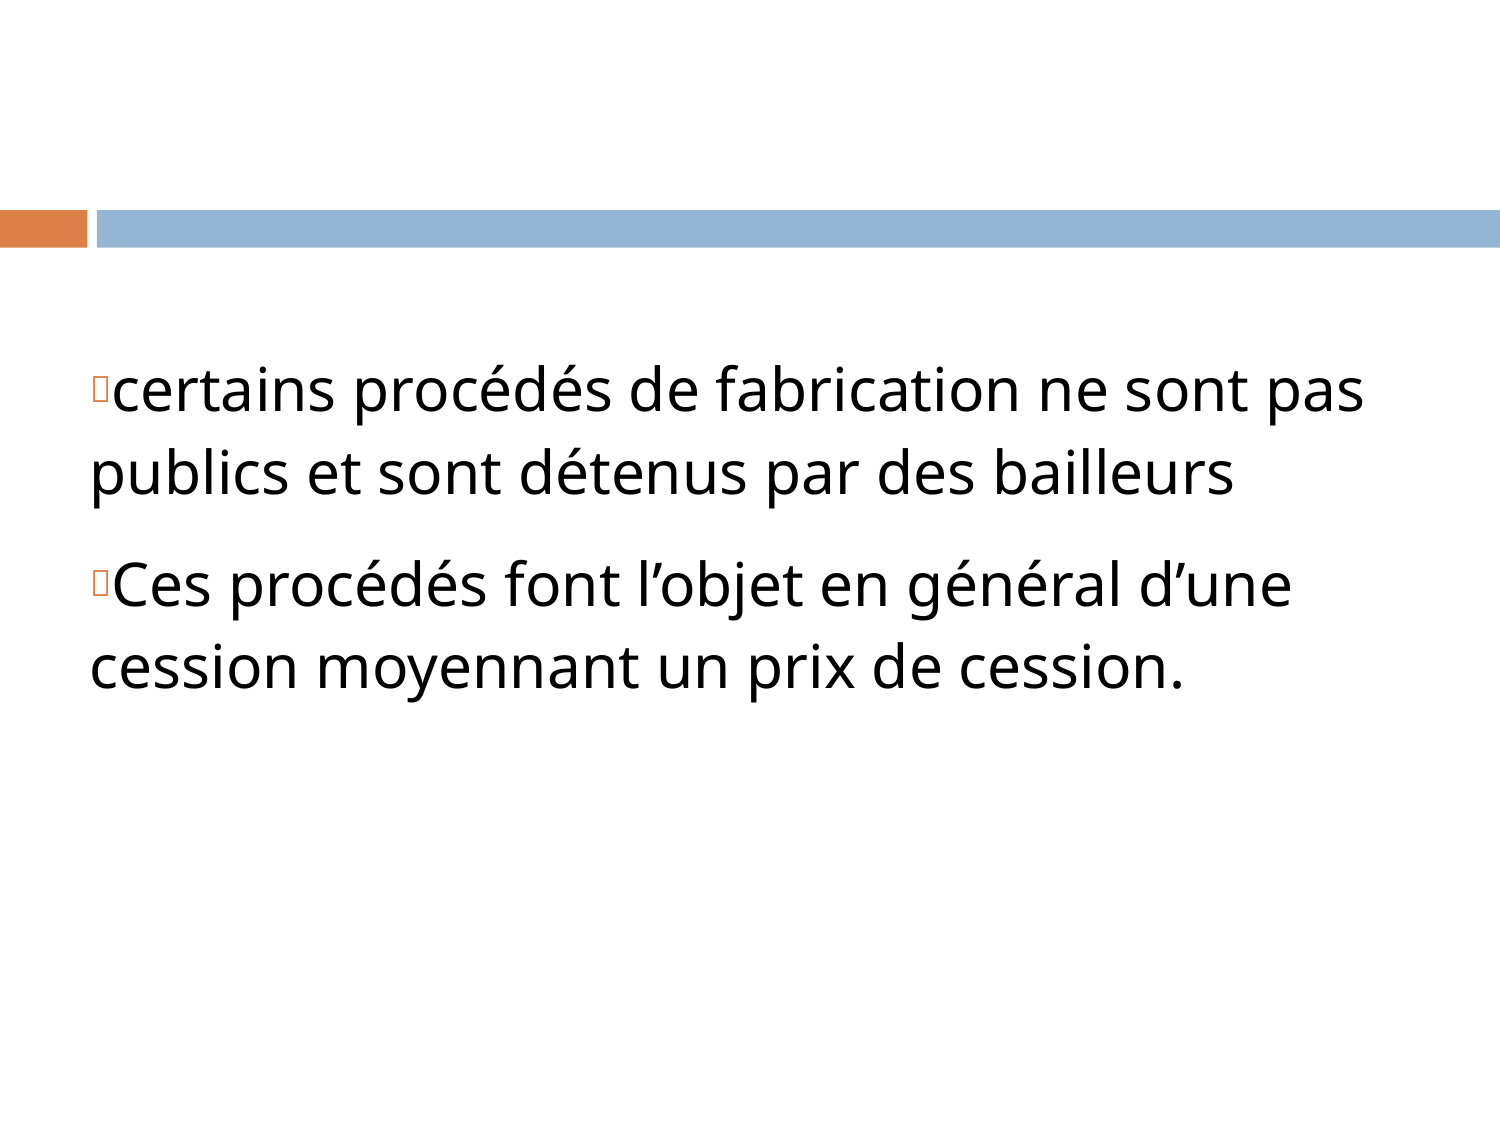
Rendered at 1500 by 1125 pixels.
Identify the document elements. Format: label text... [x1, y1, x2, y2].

list certains procédés de fabrication ne sont pas publics et sont détenus par des bailleurs Ces procédés font l’objet en général d’une cession moyennant un prix de cession. [75, 339, 1426, 1005]
